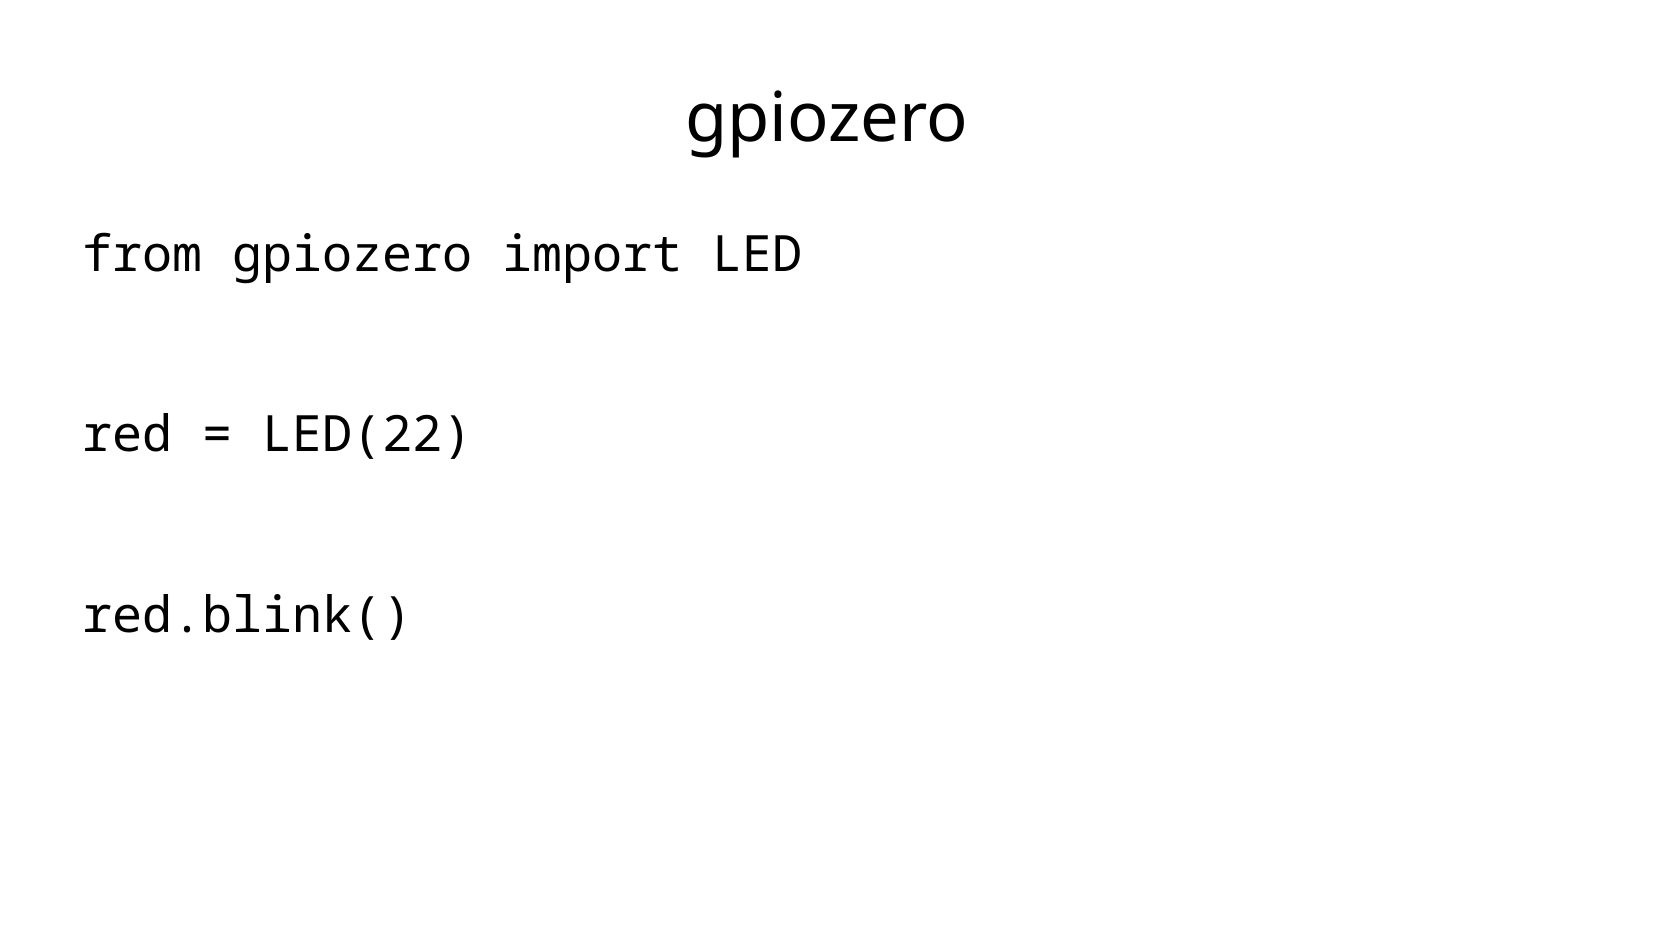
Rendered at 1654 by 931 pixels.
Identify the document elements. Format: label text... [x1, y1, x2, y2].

title gpiozero [82, 37, 1571, 193]
list from gpiozero import LED red = LED(22) red.blink() [82, 217, 1571, 758]
